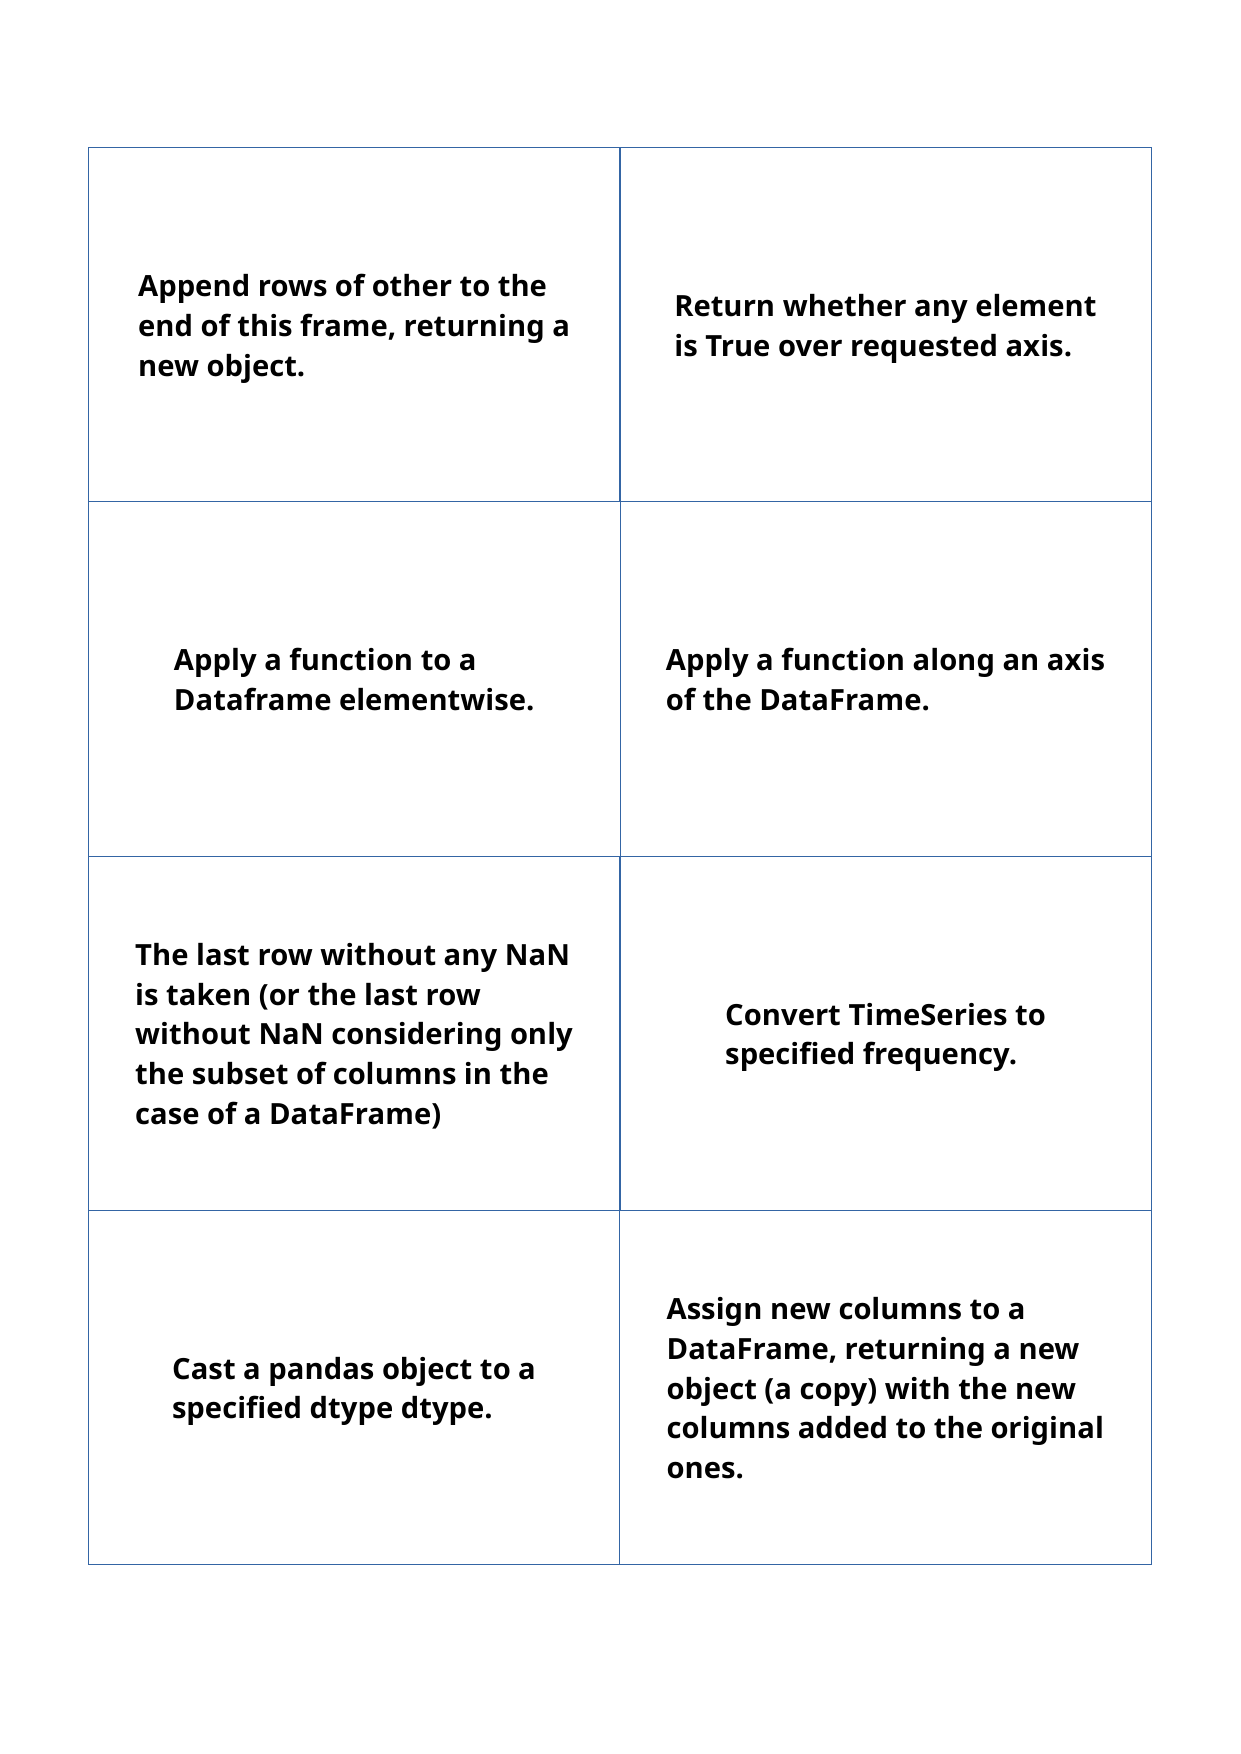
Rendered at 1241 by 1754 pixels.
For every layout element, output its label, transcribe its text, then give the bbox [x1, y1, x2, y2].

text_box Assign new columns to a DataFrame, returning a new object (a copy) with the new columns added to the original ones. [619, 1210, 1152, 1565]
text_box Cast a pandas object to a specified dtype dtype. [88, 1210, 619, 1565]
text_box Append rows of other to the end of this frame, returning a new object. [88, 147, 620, 501]
text_box Return whether any element is True over requested axis. [620, 147, 1152, 501]
text_box Apply a function along an axis of the DataFrame. [620, 501, 1152, 856]
text_box Convert TimeSeries to specified frequency. [620, 856, 1152, 1210]
text_box Apply a function to a Dataframe elementwise. [88, 501, 620, 856]
text_box The last row without any NaN is taken (or the last row without NaN considering only the subset of columns in the case of a DataFrame) [88, 856, 620, 1210]
